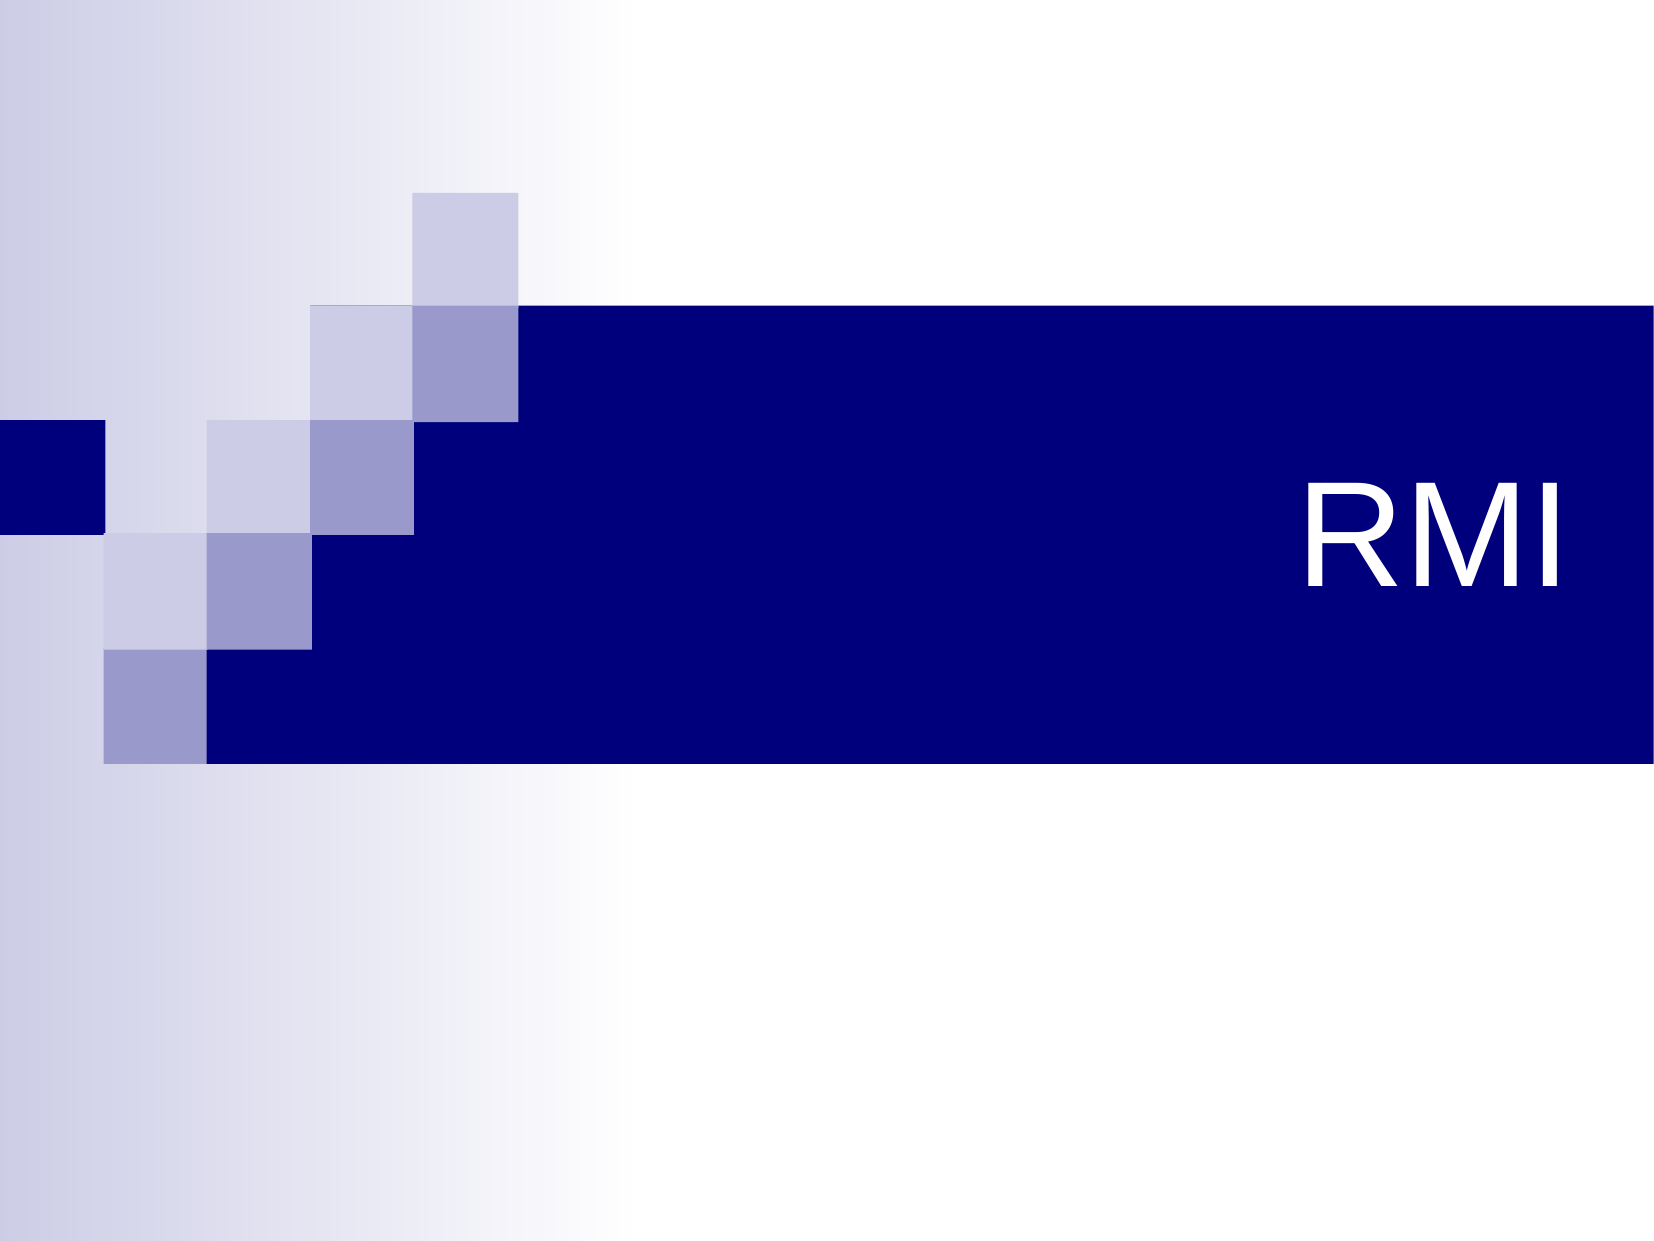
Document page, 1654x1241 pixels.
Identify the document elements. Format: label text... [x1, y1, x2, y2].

subtitle RMI [82, 135, 1572, 940]
